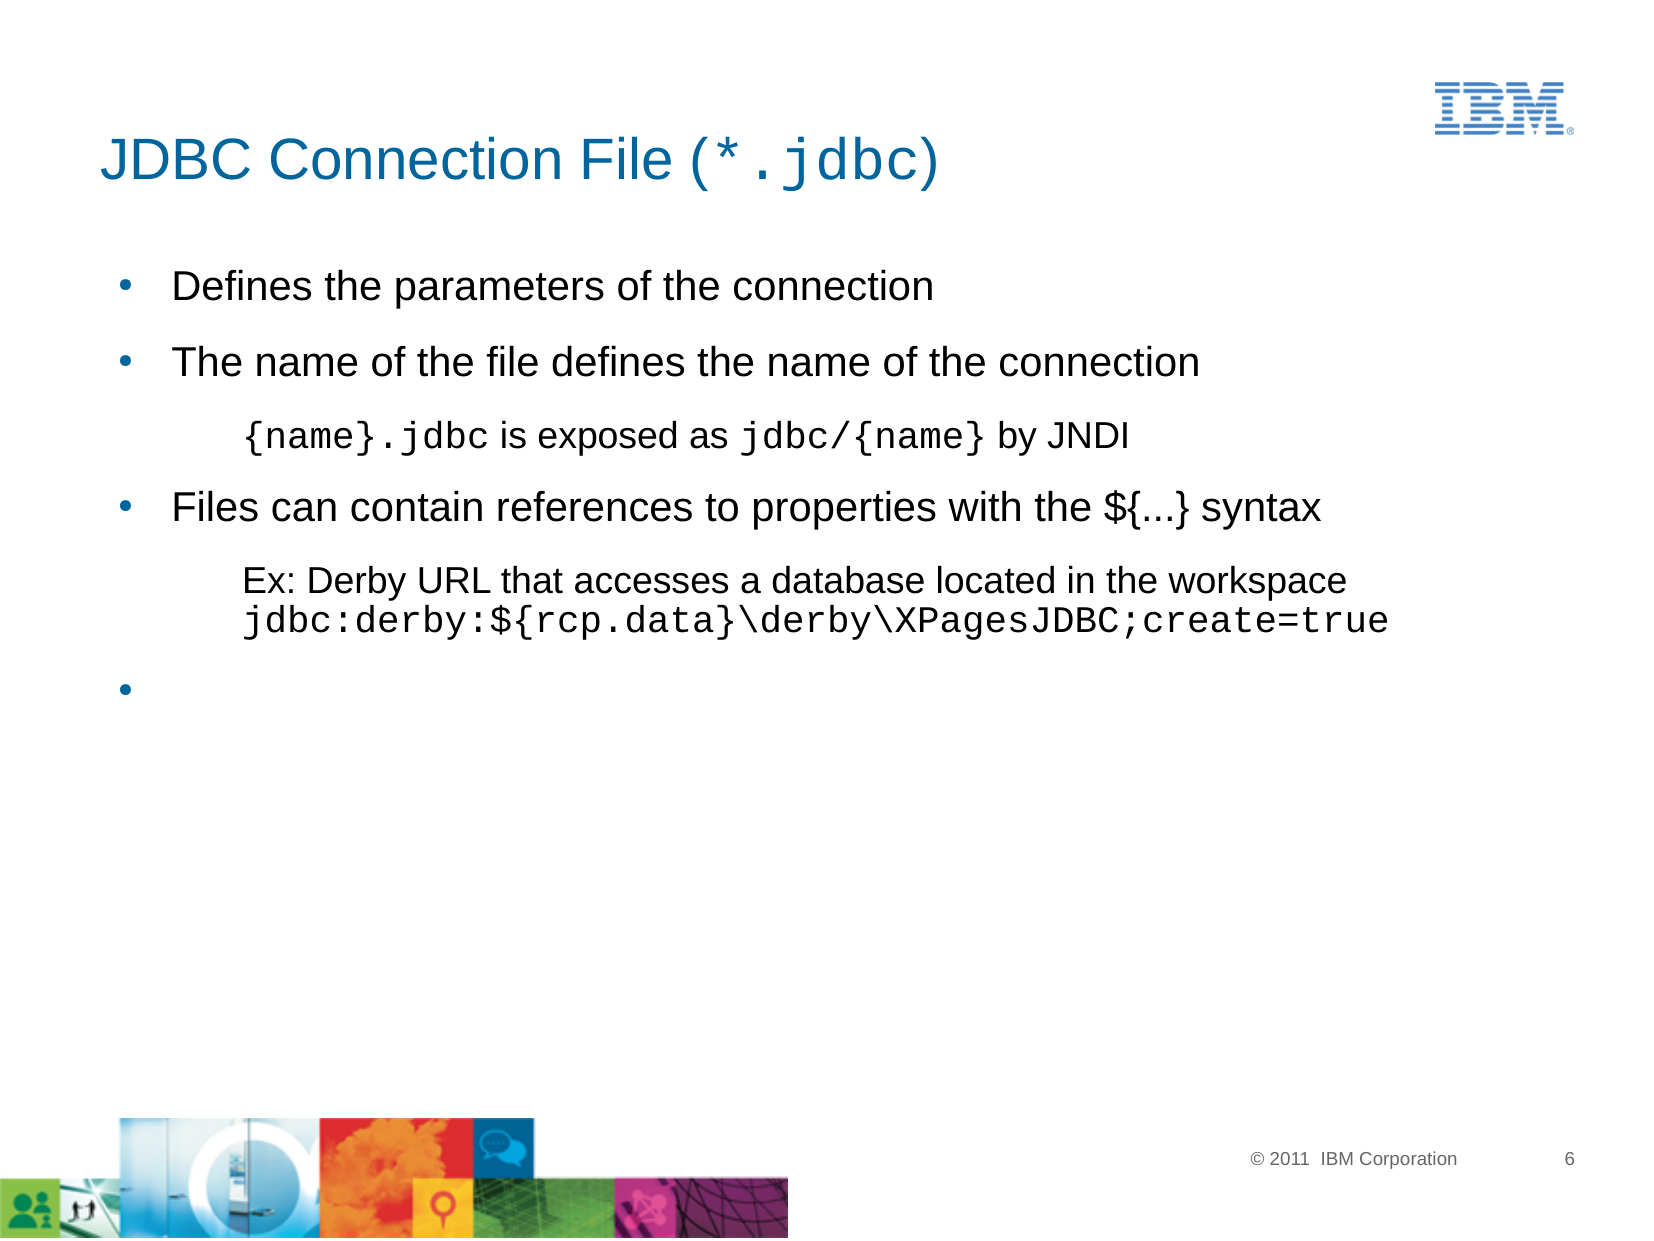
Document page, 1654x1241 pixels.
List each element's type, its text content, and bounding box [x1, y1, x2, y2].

title JDBC Connection File (*.jdbc) [100, 94, 1313, 230]
list Defines the parameters of the connection The name of the file defines the name of the connection {name}.jdbc is exposed as jdbc/{name} by JNDI Files can contain references to properties with the ${...} syntax Ex: Derby URL that accesses a database located in the workspace jdbc:derby:${rcp.data}\derby\XPagesJDBC;create=true [100, 262, 1481, 1073]
picture [0, 0, 1654, 1241]
